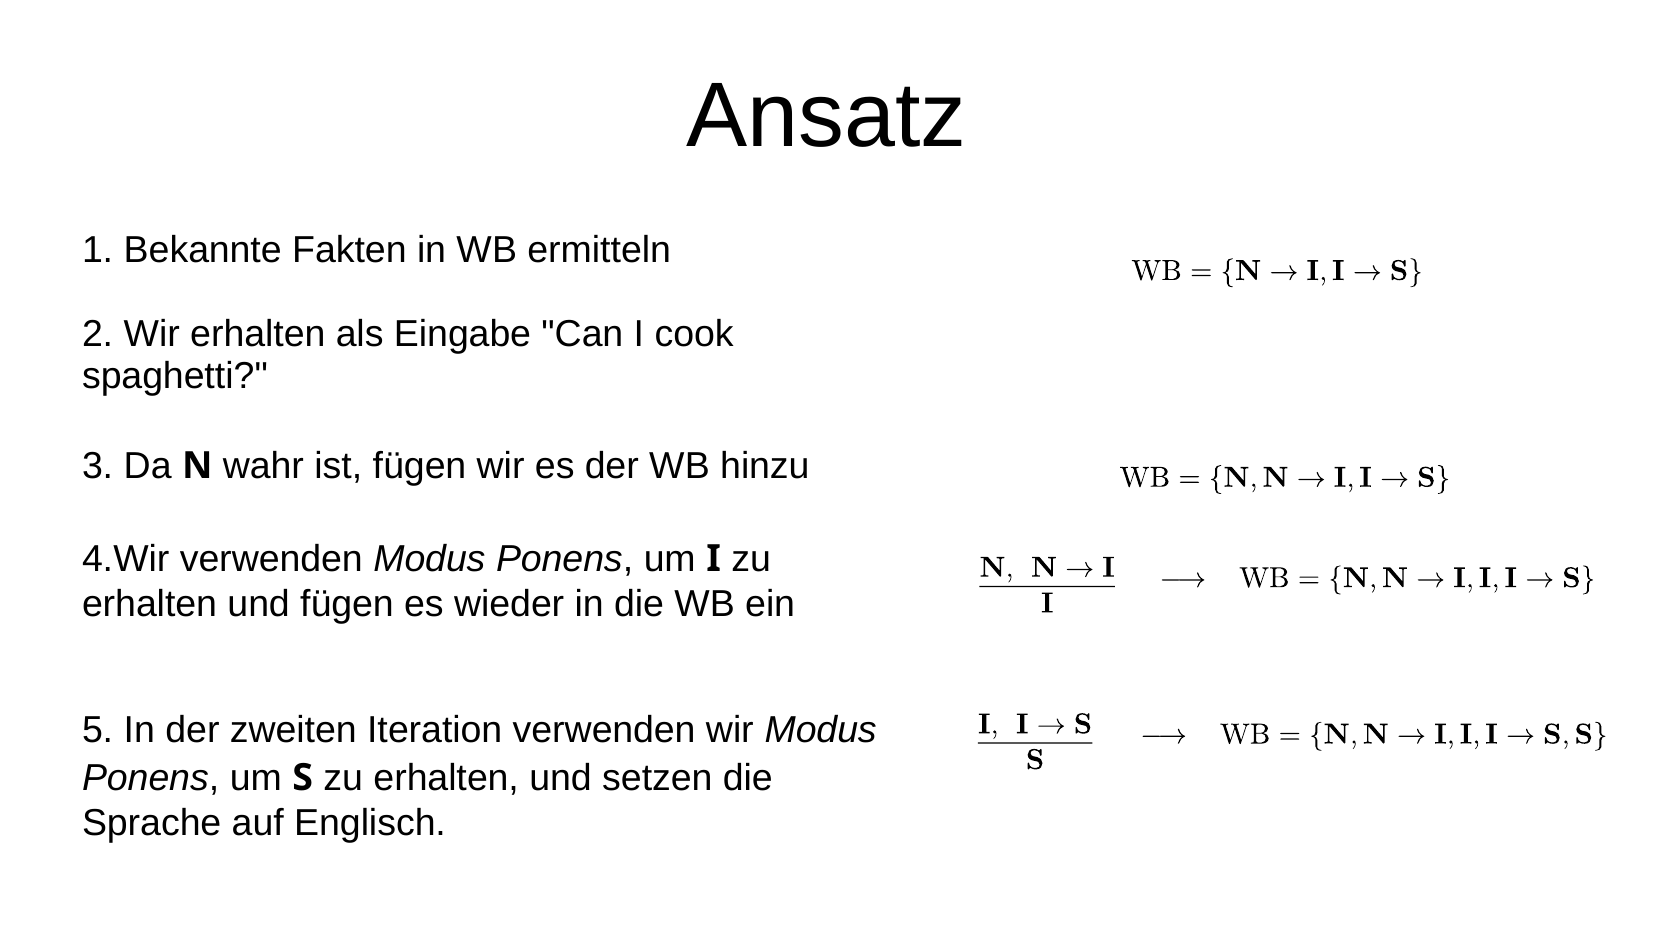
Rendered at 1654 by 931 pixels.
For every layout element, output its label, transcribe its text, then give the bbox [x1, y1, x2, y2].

text_box [1142, 721, 1606, 751]
text_box [1131, 258, 1421, 288]
text_box [977, 713, 1093, 770]
text_box 1. Bekannte Fakten in WB ermitteln 2. Wir erhalten als Eingabe "Can I cook spaghetti?" 3. Da N wahr ist, fügen wir es der WB hinzu 4.Wir verwenden Modus Ponens, um I zu erhalten und fügen es wieder in die WB ein 5. In der zweiten Iteration verwenden wir Modus Ponens, um S zu erhalten, und setzen die Sprache auf Englisch. [82, 199, 886, 873]
text_box [1161, 565, 1594, 595]
text_box [1120, 465, 1449, 494]
text_box [979, 556, 1115, 613]
title Ansatz [82, 37, 1571, 193]
